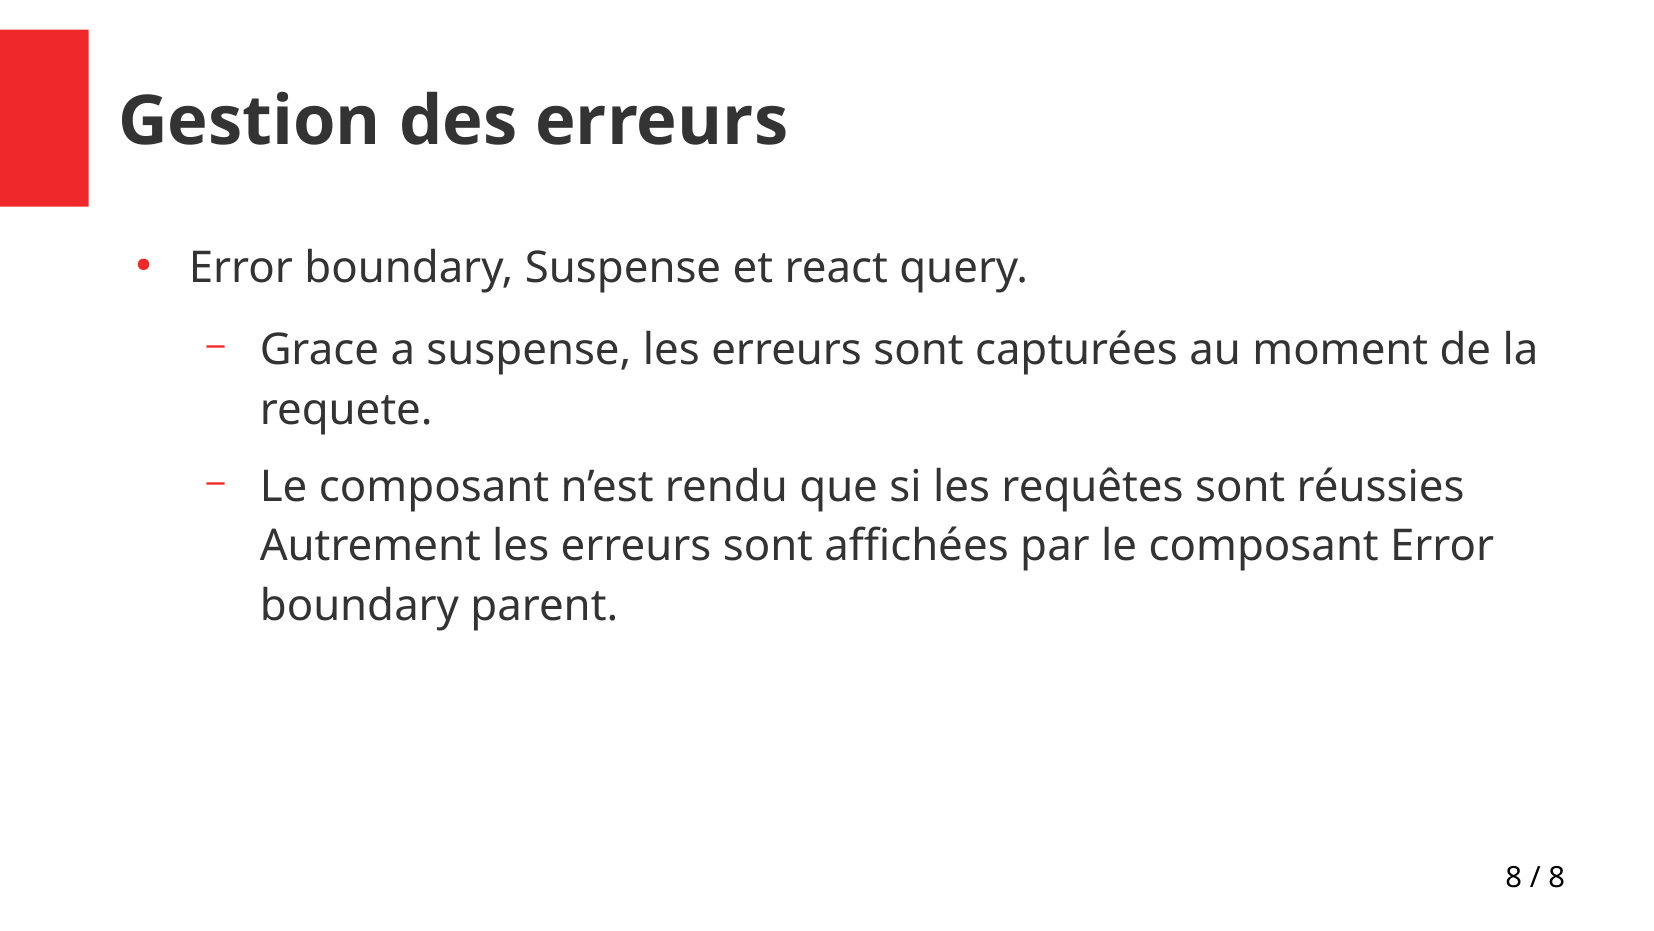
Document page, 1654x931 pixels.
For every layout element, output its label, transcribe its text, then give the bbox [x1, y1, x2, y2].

title Gestion des erreurs [118, 29, 1595, 207]
list Error boundary, Suspense et react query. Grace a suspense, les erreurs sont capturées au moment de la requete. Le composant n’est rendu que si les requêtes sont réussies Autrement les erreurs sont affichées par le composant Error boundary parent. [118, 236, 1595, 798]
